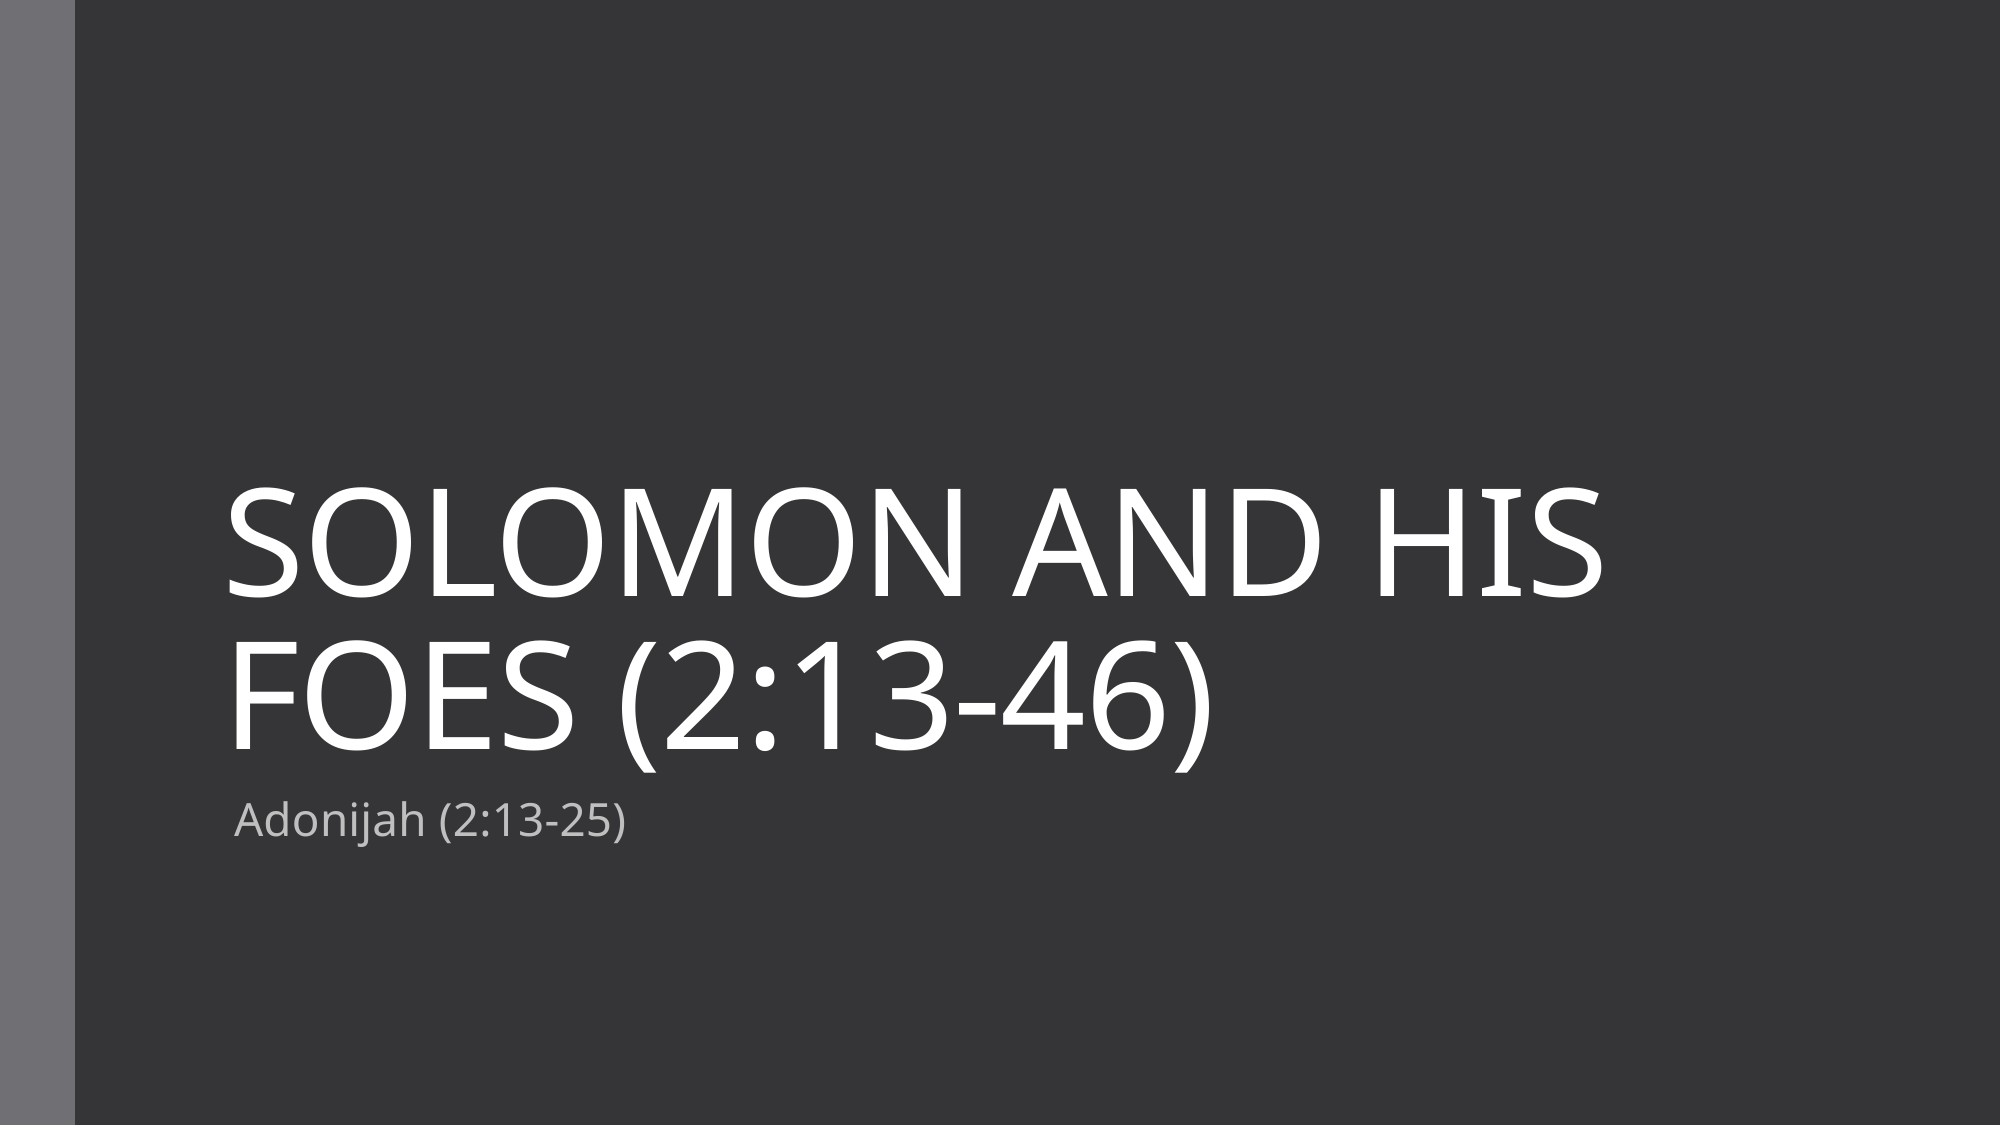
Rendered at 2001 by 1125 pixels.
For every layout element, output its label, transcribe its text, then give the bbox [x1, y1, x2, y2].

title SOLOMON AND HIS FOES (2:13-46) [206, 124, 1752, 787]
subtitle Adonijah (2:13-25) [206, 787, 1752, 1066]
